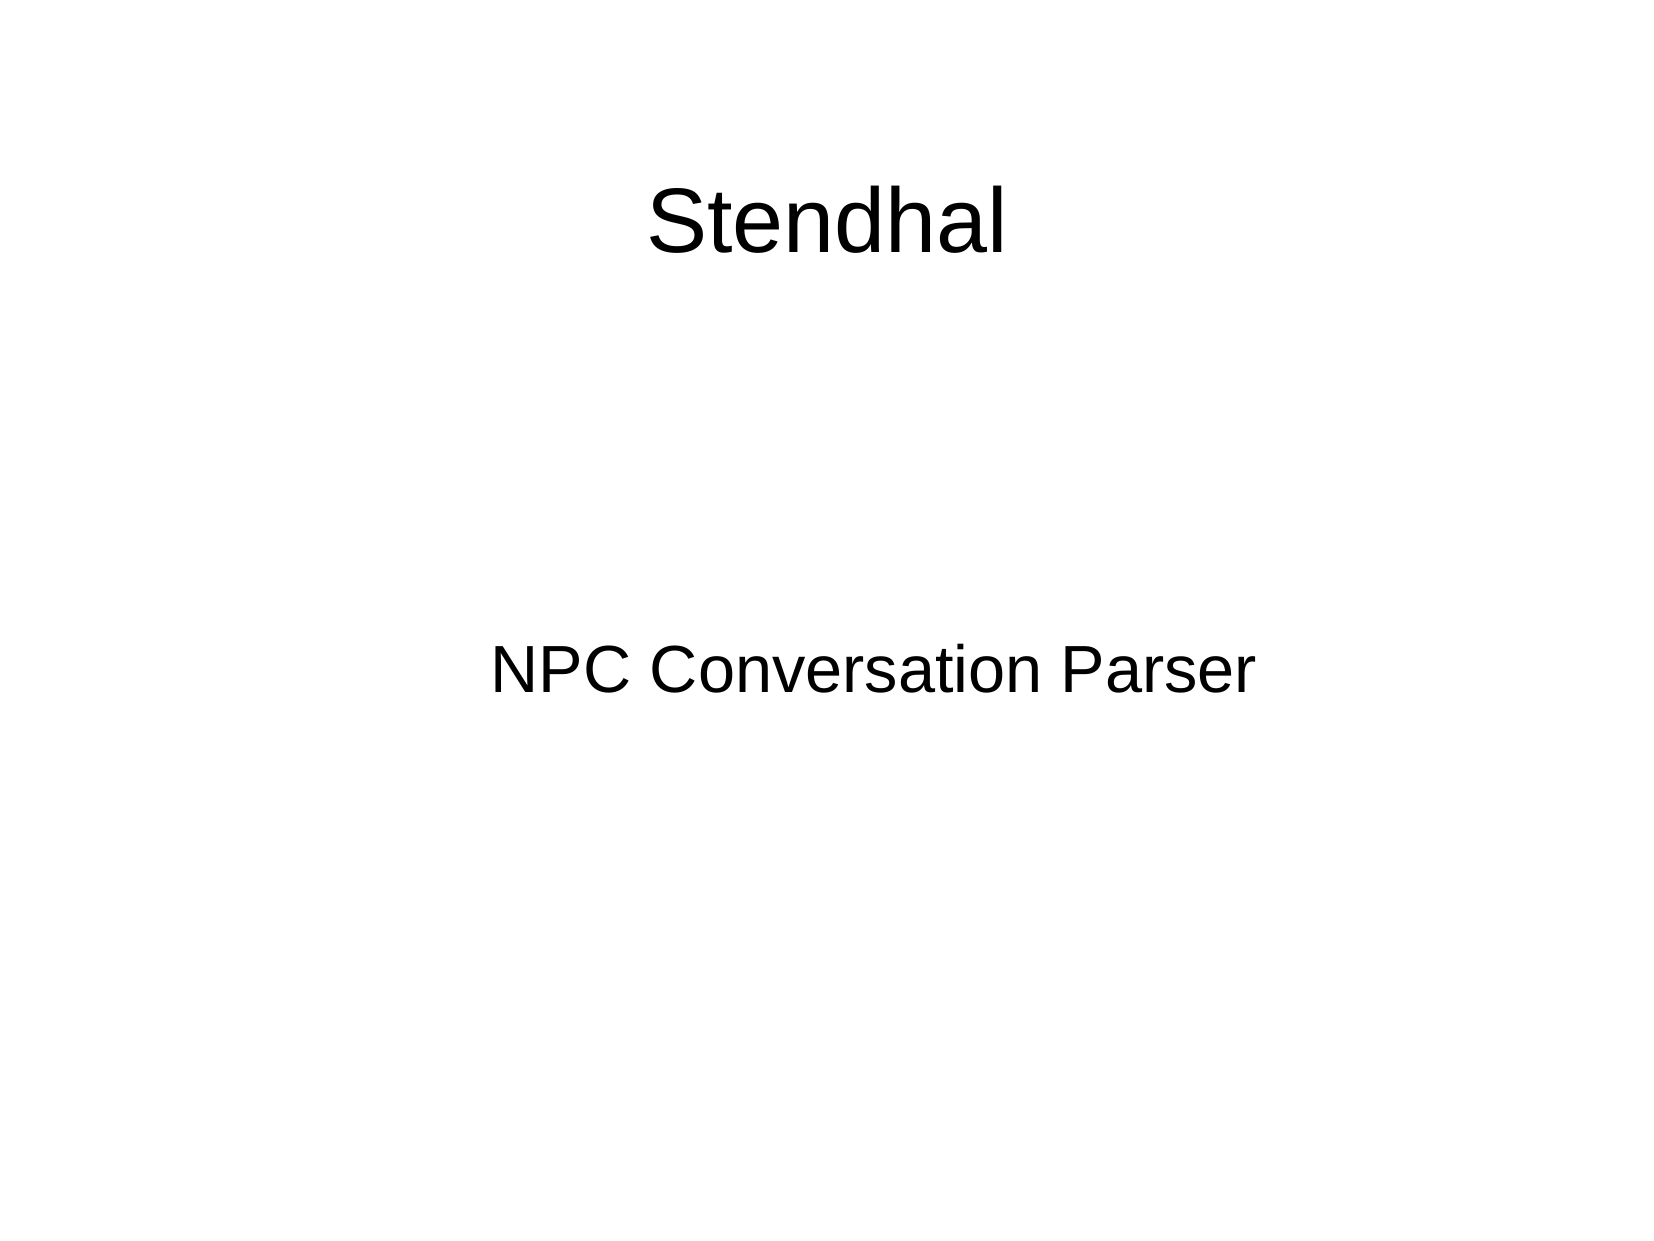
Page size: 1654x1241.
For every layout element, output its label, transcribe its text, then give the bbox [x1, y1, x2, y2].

text_box NPC Conversation Parser [183, 354, 1565, 983]
text_box Stendhal [121, 114, 1534, 322]
